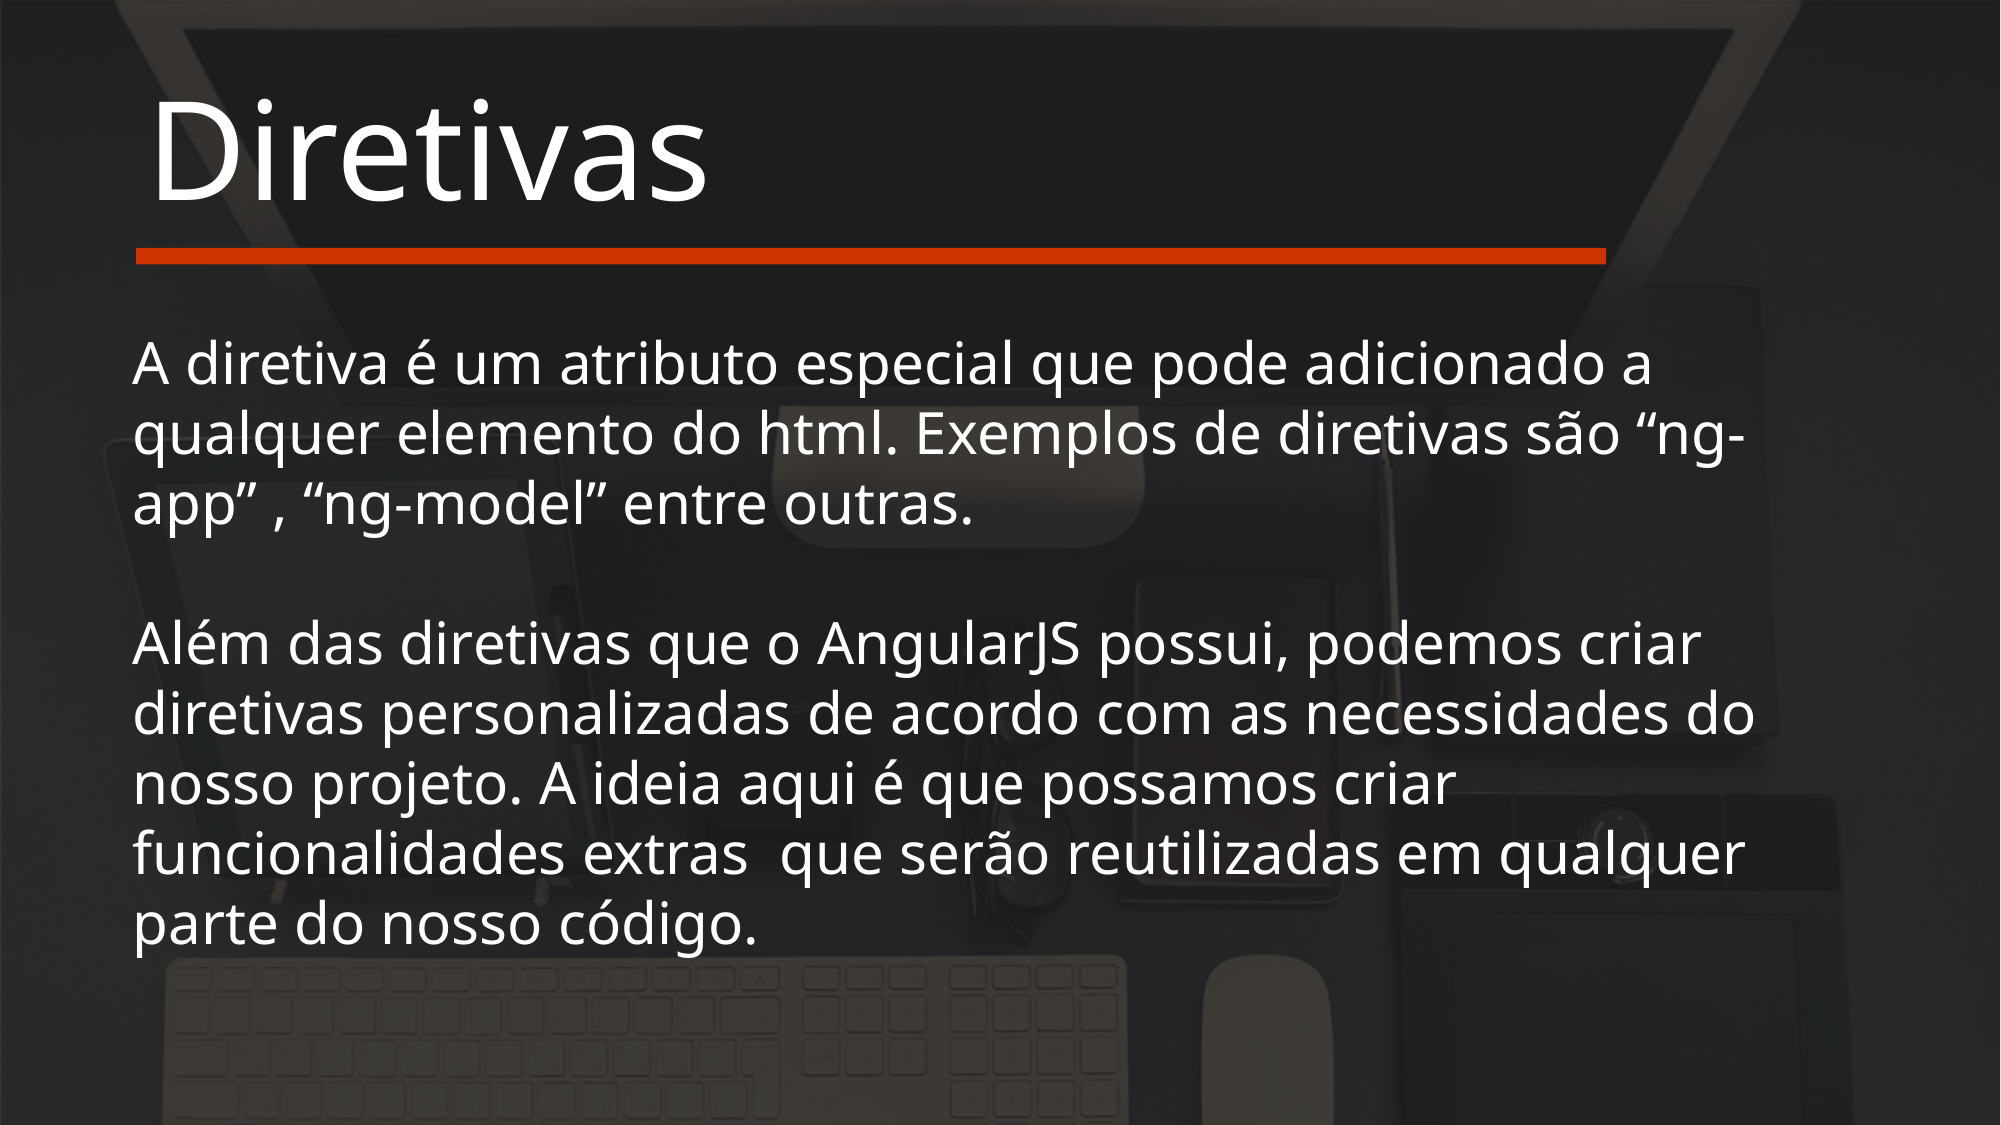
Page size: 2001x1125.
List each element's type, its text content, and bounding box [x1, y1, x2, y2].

text_box A diretiva é um atributo especial que pode adicionado a qualquer elemento do html. Exemplos de diretivas são “ng-app” , “ng-model” entre outras. Além das diretivas que o AngularJS possui, podemos criar diretivas personalizadas de acordo com as necessidades do nosso projeto. A ideia aqui é que possamos criar funcionalidades extras que serão reutilizadas em qualquer parte do nosso código. [118, 318, 1878, 1052]
picture [0, 0, 2001, 1125]
text_box [136, 247, 1607, 265]
text_box Diretivas [132, 47, 780, 265]
